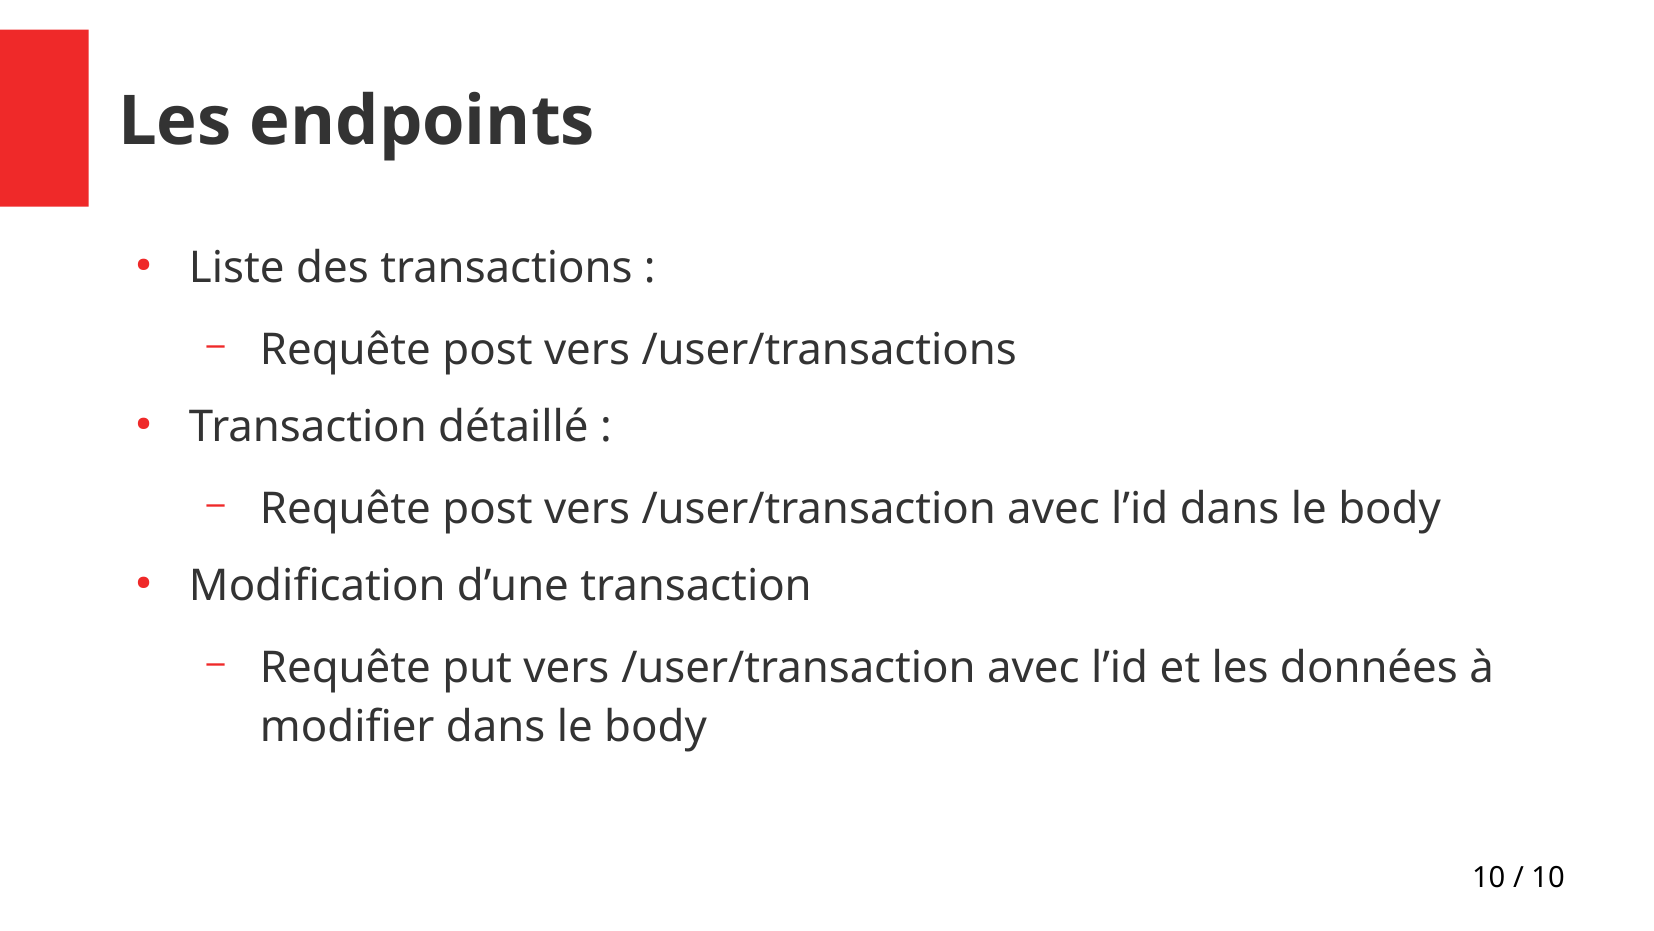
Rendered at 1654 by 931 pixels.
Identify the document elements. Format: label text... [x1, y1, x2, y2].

list Liste des transactions : Requête post vers /user/transactions Transaction détaillé : Requête post vers /user/transaction avec l’id dans le body Modification d’une transaction Requête put vers /user/transaction avec l’id et les données à modifier dans le body [118, 236, 1595, 798]
title Les endpoints [118, 29, 1595, 207]
